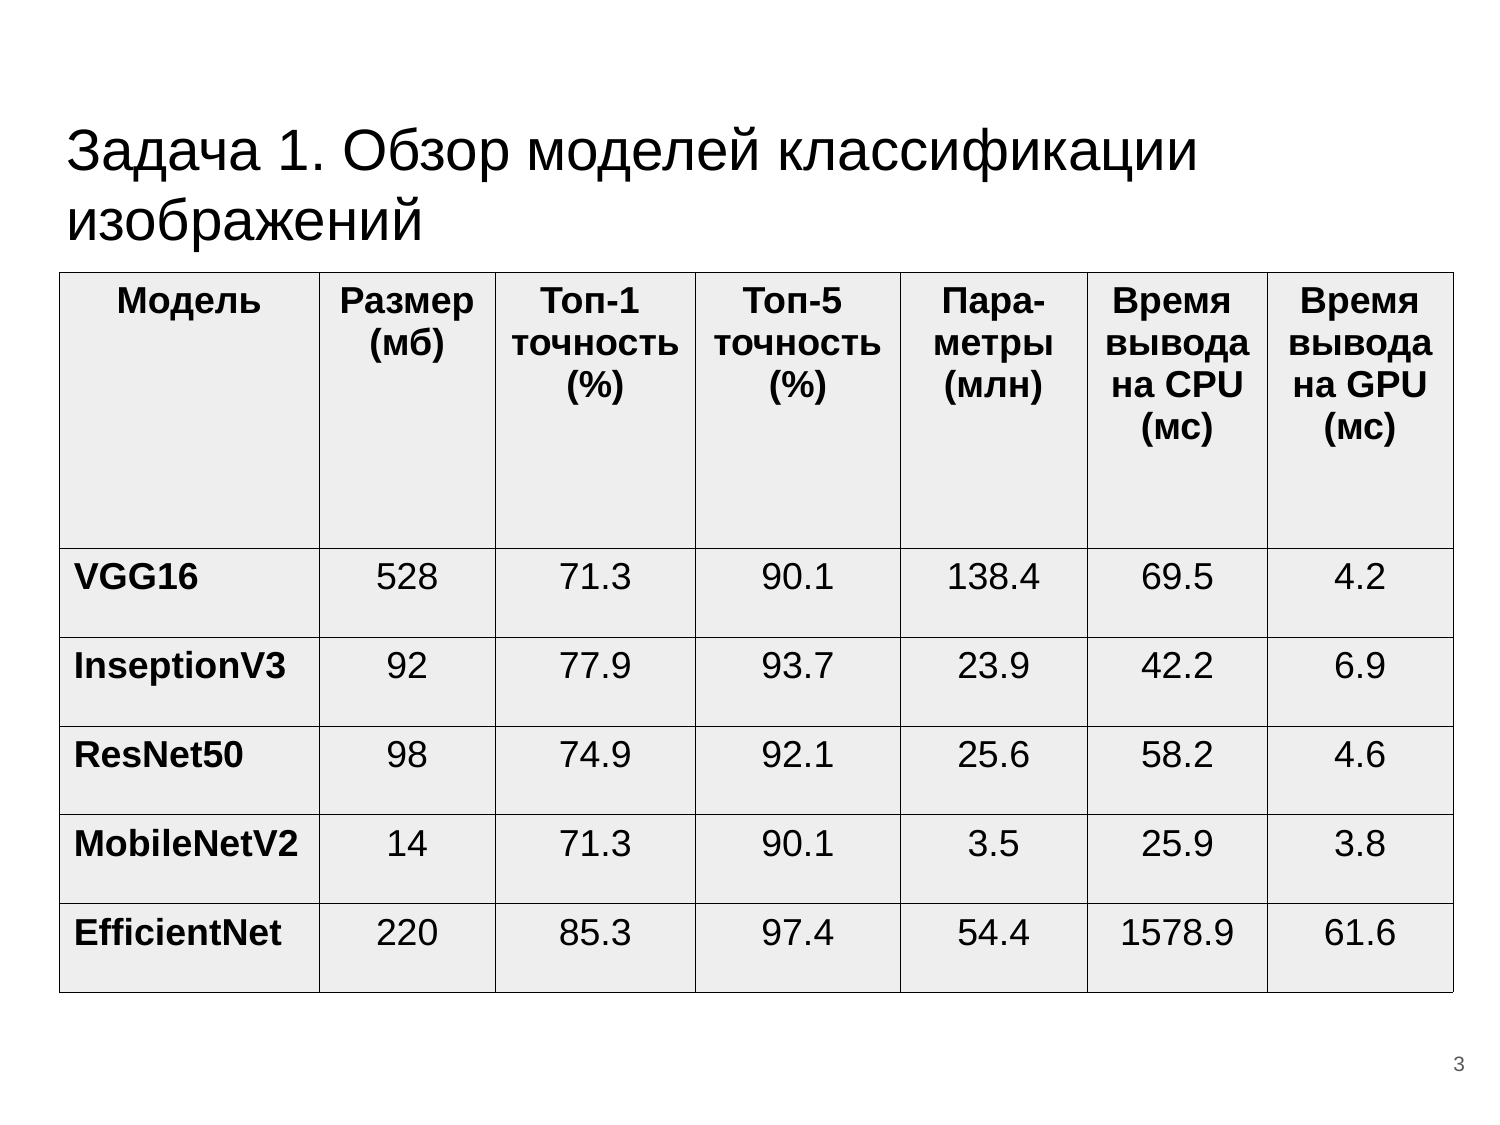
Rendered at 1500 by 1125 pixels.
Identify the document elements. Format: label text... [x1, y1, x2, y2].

table_cell 138.4 [901, 549, 1087, 637]
table_cell 58.2 [1088, 727, 1267, 814]
table_cell 69.5 [1088, 549, 1267, 637]
table_cell 61.6 [1268, 904, 1453, 992]
table_header Время вывода на CPU (мс) [1088, 273, 1267, 548]
title Задача 1. Обзор моделей классификации изображений [51, 97, 1449, 223]
table_cell 25.9 [1088, 815, 1267, 903]
table_cell 42.2 [1088, 638, 1267, 726]
table_cell 4.6 [1268, 727, 1453, 814]
table_cell 77.9 [496, 638, 695, 726]
table_cell 528 [320, 549, 495, 637]
table_cell VGG16 [60, 549, 319, 637]
table_cell 4.2 [1268, 549, 1453, 637]
table_header Пара-метры (млн) [901, 273, 1087, 548]
table_cell 14 [320, 815, 495, 903]
table_cell 54.4 [901, 904, 1087, 992]
table_cell 90.1 [696, 549, 900, 637]
table_cell 92 [320, 638, 495, 726]
table_cell 97.4 [696, 904, 900, 992]
table_cell 71.3 [496, 549, 695, 637]
table_cell 90.1 [696, 815, 900, 903]
table_cell 3.8 [1268, 815, 1453, 903]
table_cell 74.9 [496, 727, 695, 814]
table_header Топ-1 точность (%) [496, 273, 695, 548]
table_cell 85.3 [496, 904, 695, 992]
table_cell MobileNetV2 [60, 815, 319, 903]
table_cell InseptionV3 [60, 638, 319, 726]
table_cell 92.1 [696, 727, 900, 814]
table_header Топ-5 точность (%) [696, 273, 900, 548]
table_cell 1578.9 [1088, 904, 1267, 992]
table_cell EfficientNet [60, 904, 319, 992]
table_cell 6.9 [1268, 638, 1453, 726]
table_header Время вывода на GPU (мс) [1268, 273, 1453, 548]
table_cell ResNet50 [60, 727, 319, 814]
table_cell 23.9 [901, 638, 1087, 726]
table_cell 25.6 [901, 727, 1087, 814]
table_cell 3.5 [901, 815, 1087, 903]
table_cell 71.3 [496, 815, 695, 903]
table_cell 220 [320, 904, 495, 992]
table_cell 98 [320, 727, 495, 814]
table_header Размер (мб) [320, 273, 495, 548]
table_header Модель [60, 273, 319, 548]
slide_number <номер> [1389, 1019, 1480, 1106]
table_cell 93.7 [696, 638, 900, 726]
